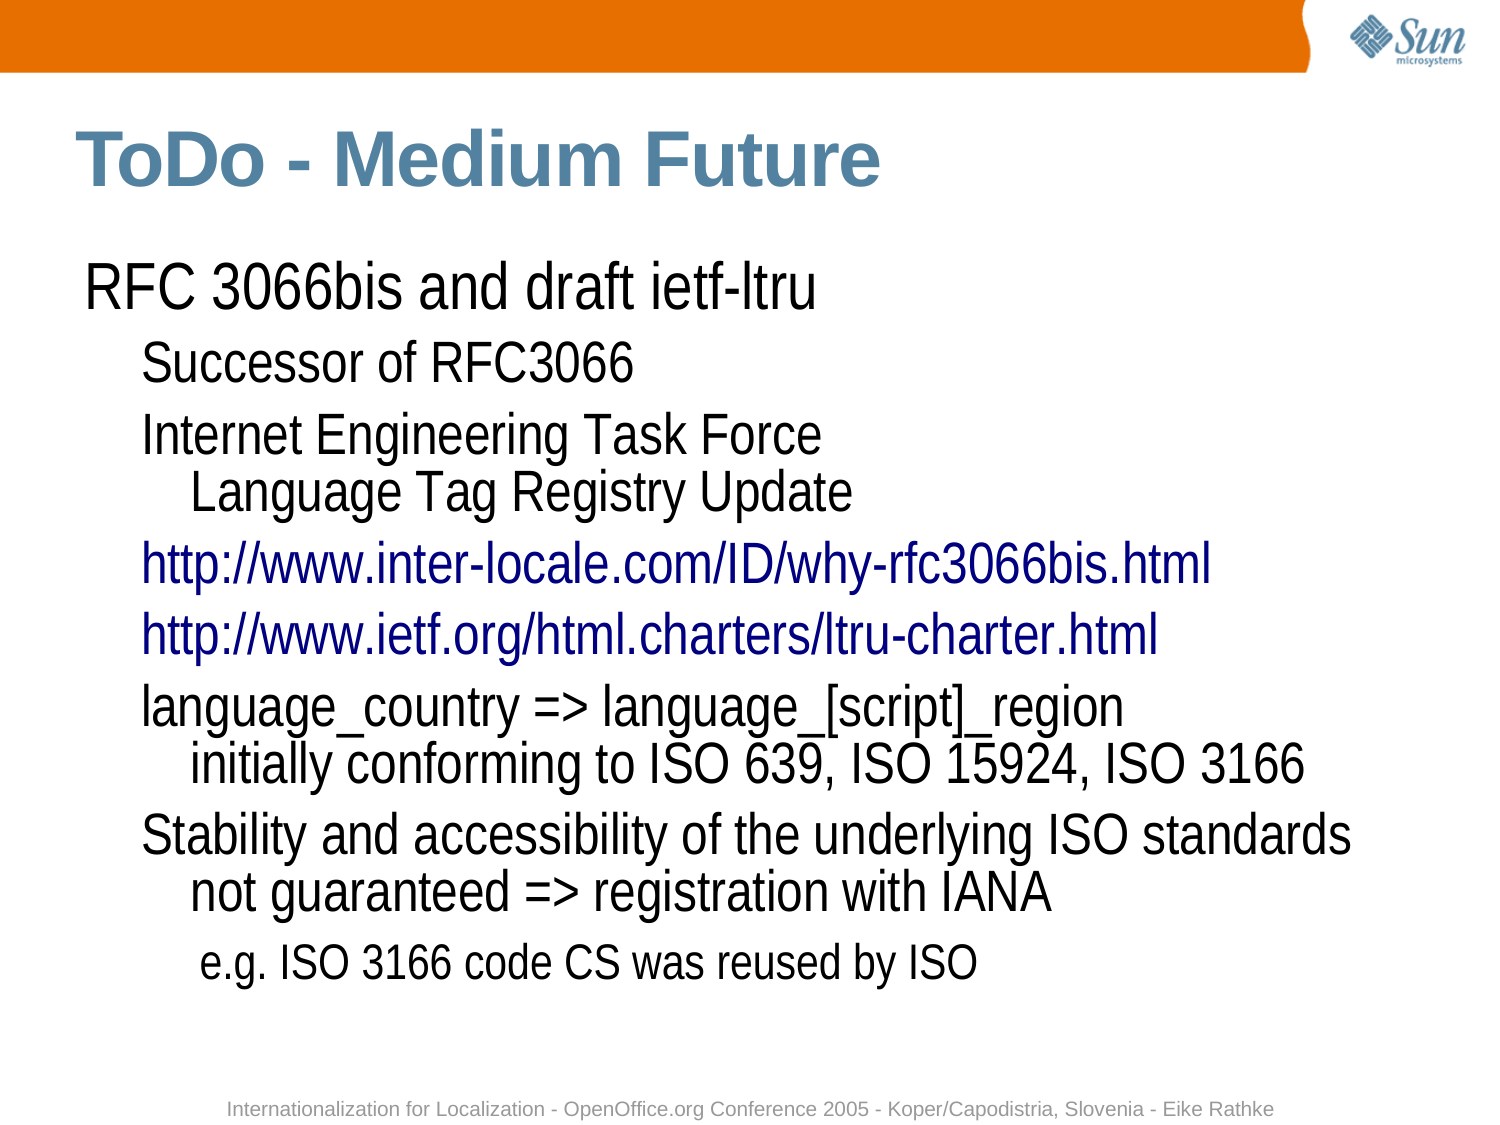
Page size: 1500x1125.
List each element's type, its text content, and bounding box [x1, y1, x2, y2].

picture [0, 0, 1500, 75]
list RFC 3066bis and draft ietf-ltru Successor of RFC3066 Internet Engineering Task Force Language Tag Registry Update http://www.inter-locale.com/ID/why-rfc3066bis.html http://www.ietf.org/html.charters/ltru-charter.html language_country => language_[script]_region initially conforming to ISO 639, ISO 15924, ISO 3166 Stability and accessibility of the underlying ISO standards not guaranteed => registration with IANA e.g. ISO 3166 code CS was reused by ISO [64, 257, 1402, 1017]
title ToDo - Medium Future [75, 122, 1438, 228]
